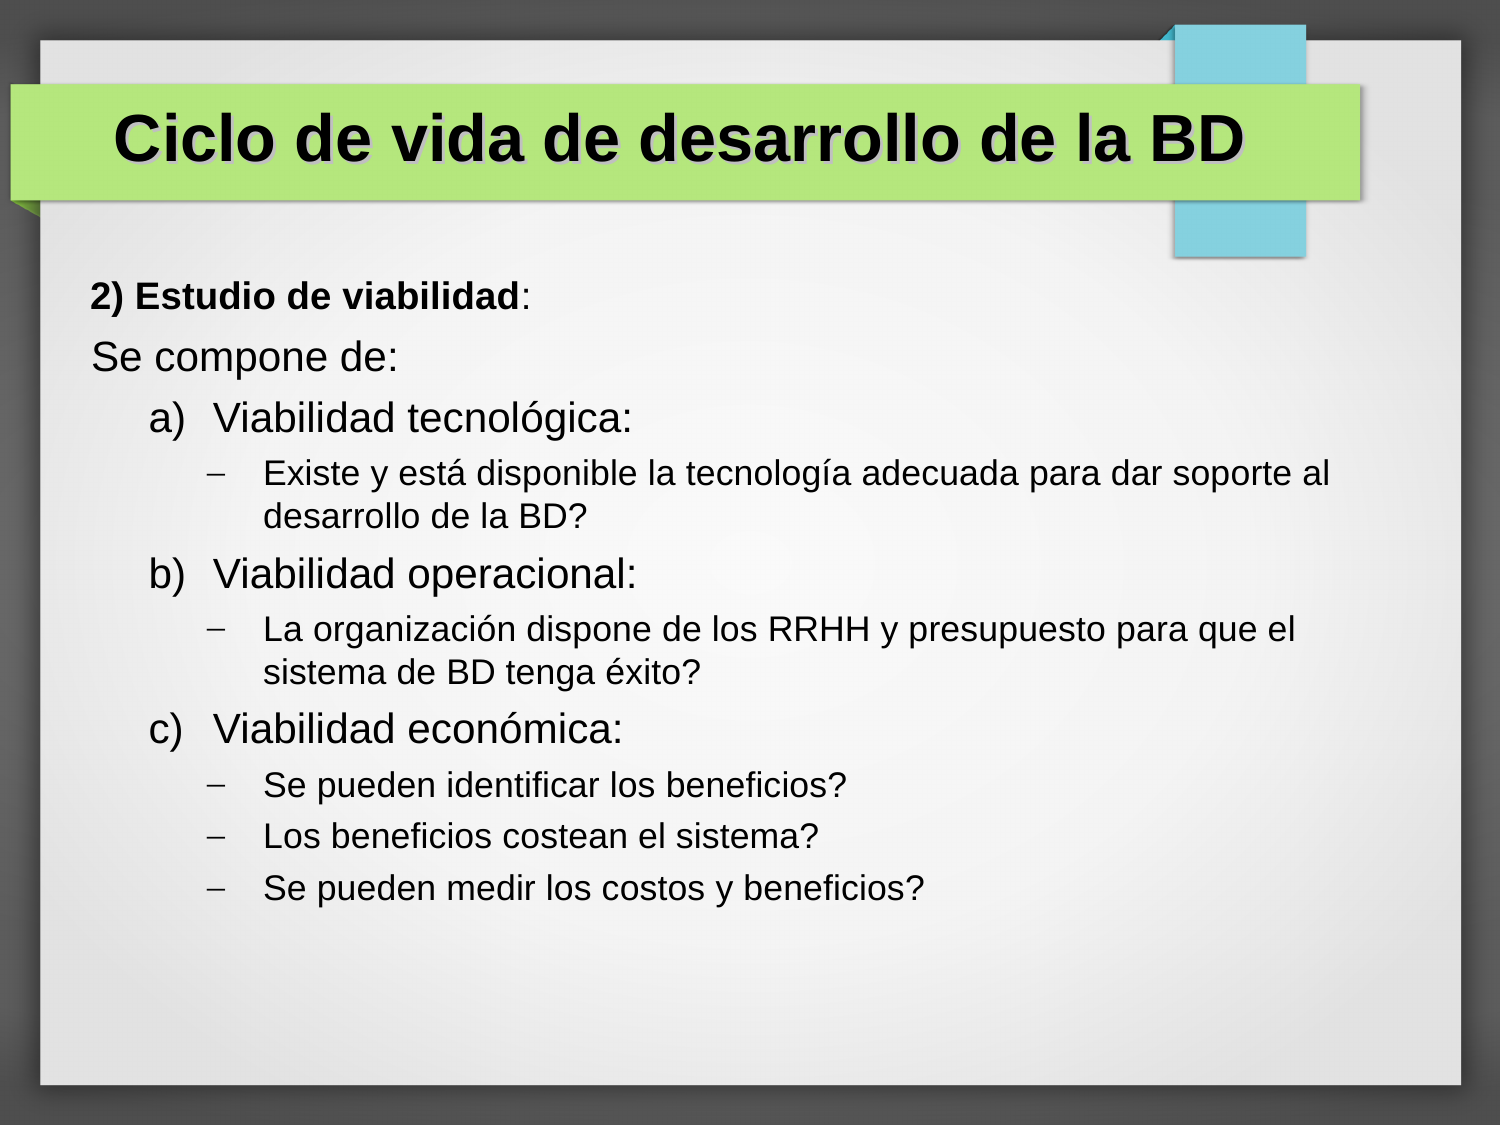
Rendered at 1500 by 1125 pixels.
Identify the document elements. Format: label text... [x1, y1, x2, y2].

picture [0, 0, 1500, 1125]
title Ciclo de vida de desarrollo de la BD [75, 85, 1347, 193]
list 2) Estudio de viabilidad: Se compone de: Viabilidad tecnológica: Existe y está disponible la tecnología adecuada para dar soporte al desarrollo de la BD? Viabilidad operacional: La organización dispone de los RRHH y presupuesto para que el sistema de BD tenga éxito? Viabilidad económica: Se pueden identificar los beneficios? Los beneficios costean el sistema? Se pueden medir los costos y beneficios? [75, 267, 1426, 921]
